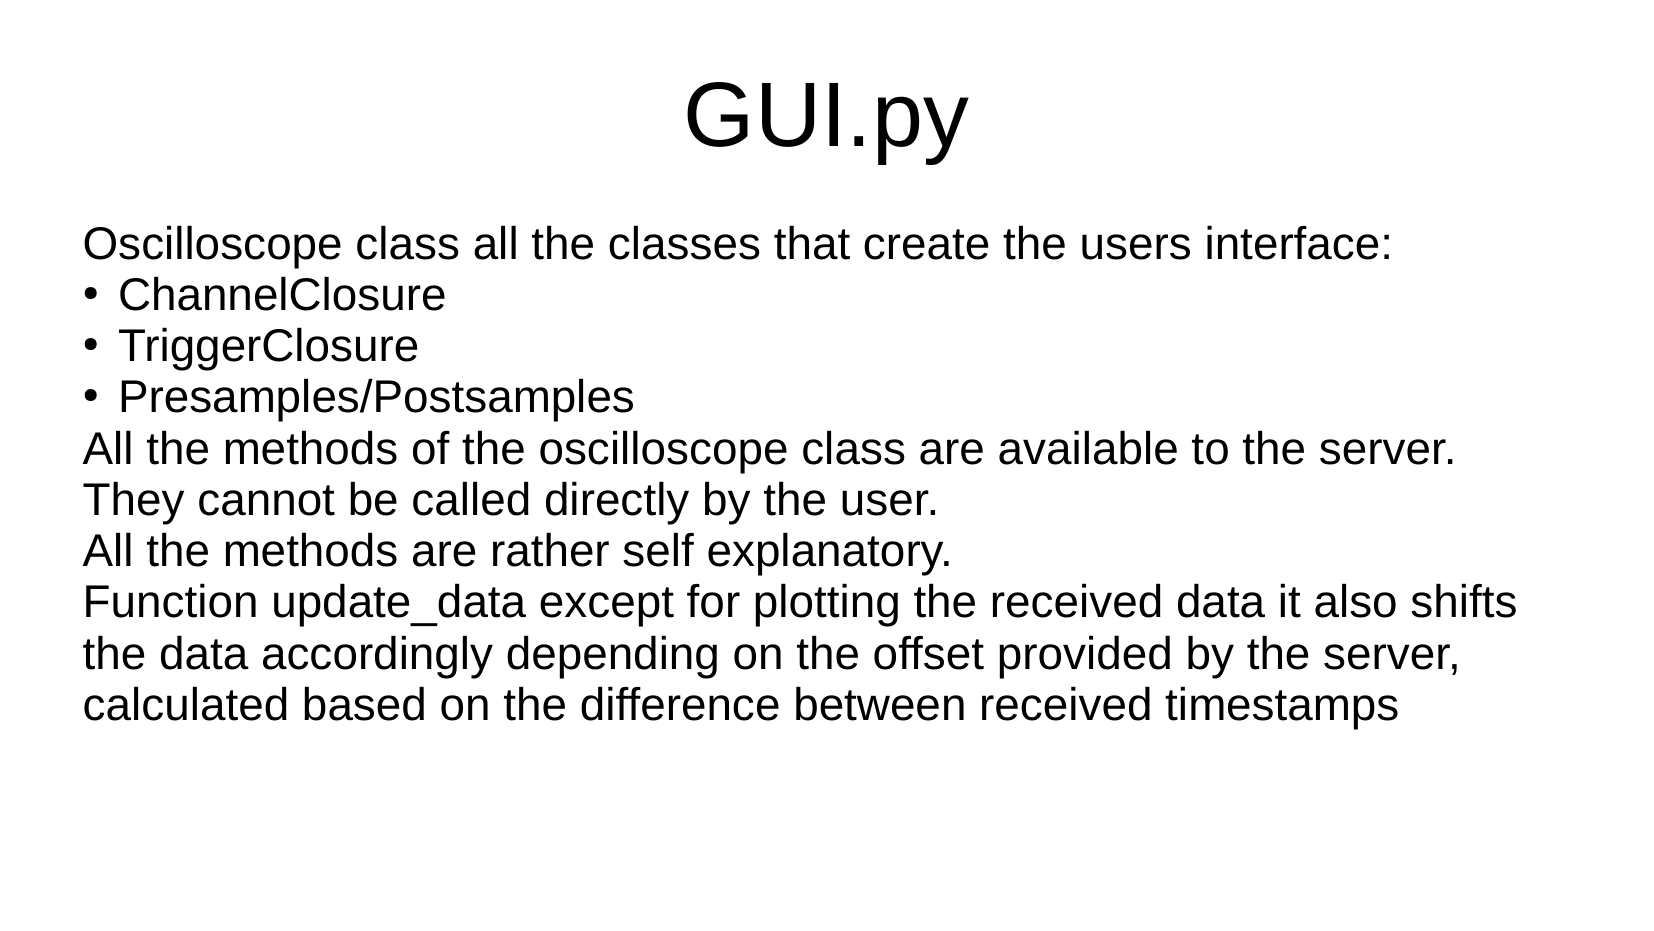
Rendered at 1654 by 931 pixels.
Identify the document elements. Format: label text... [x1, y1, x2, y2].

title GUI.py [82, 37, 1571, 193]
subtitle Oscilloscope class all the classes that create the users interface: ChannelClosure TriggerClosure Presamples/Postsamples All the methods of the oscilloscope class are available to the server. They cannot be called directly by the user. All the methods are rather self explanatory. Function update_data except for plotting the received data it also shifts the data accordingly depending on the offset provided by the server, calculated based on the difference between received timestamps [82, 217, 1571, 758]
